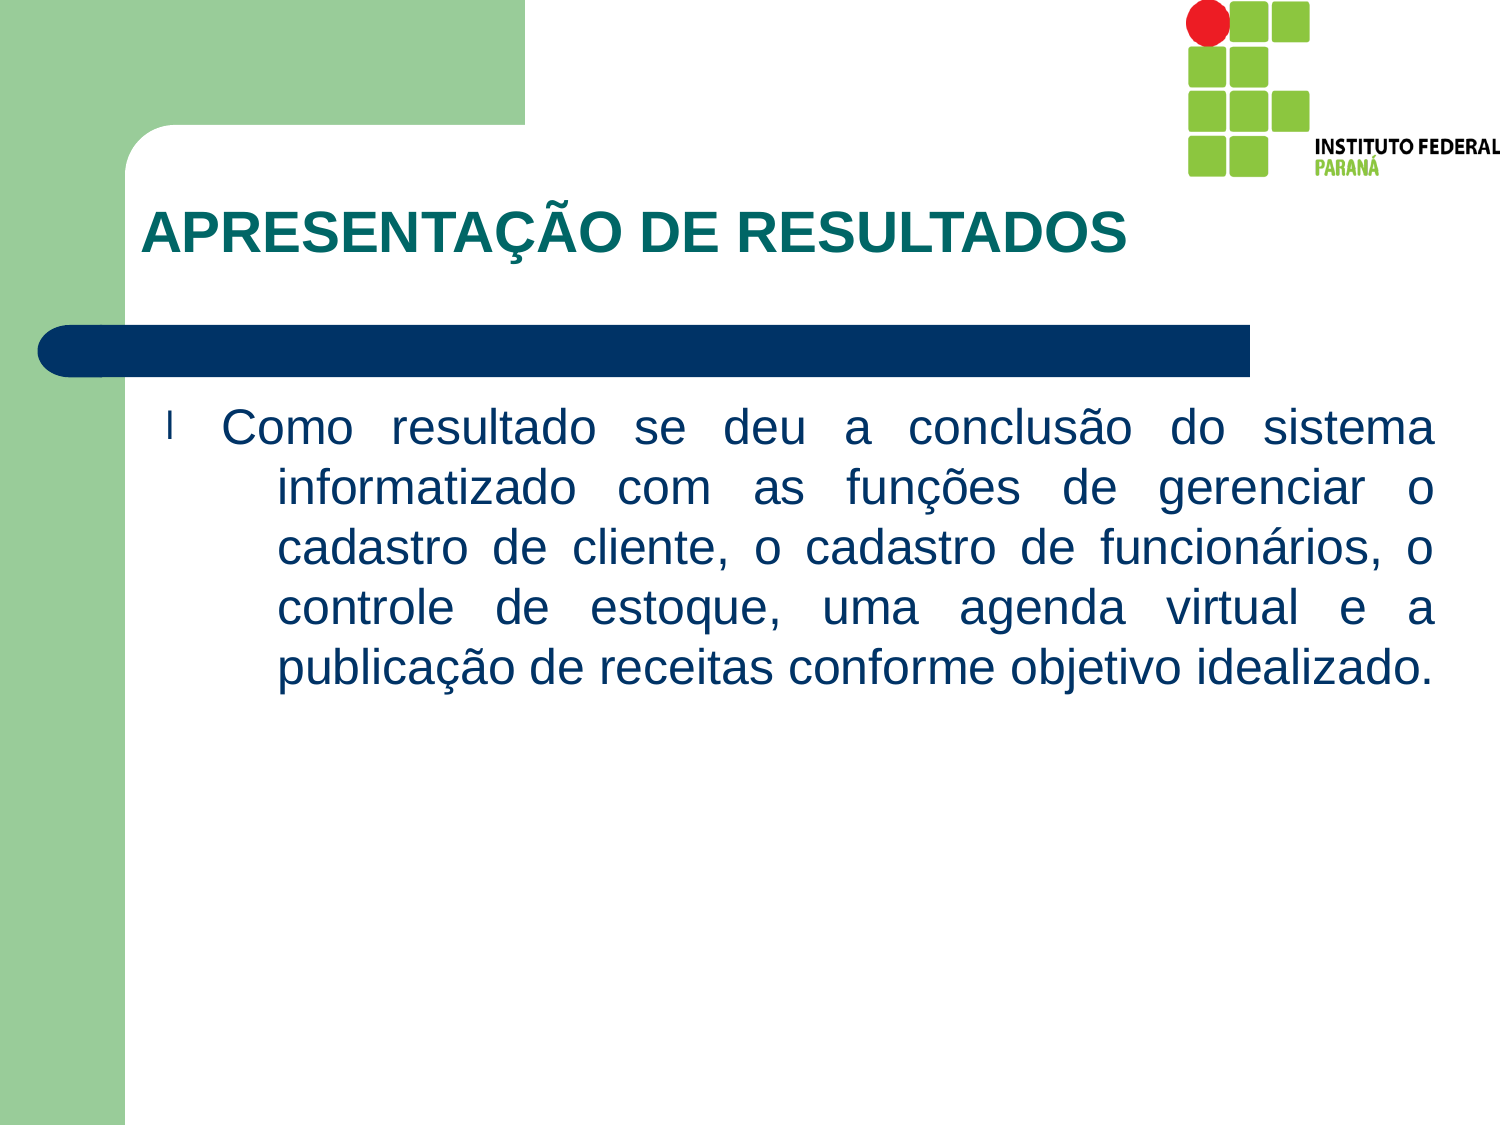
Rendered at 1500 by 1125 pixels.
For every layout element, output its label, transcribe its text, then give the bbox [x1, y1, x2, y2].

picture [1186, 0, 1500, 125]
list Como resultado se deu a conclusão do sistema informatizado com as funções de gerenciar o cadastro de cliente, o cadastro de funcionários, o controle de estoque, uma agenda virtual e a publicação de receitas conforme objetivo idealizado. [150, 387, 1463, 1001]
title APRESENTAÇÃO DE RESULTADOS [125, 125, 1500, 273]
